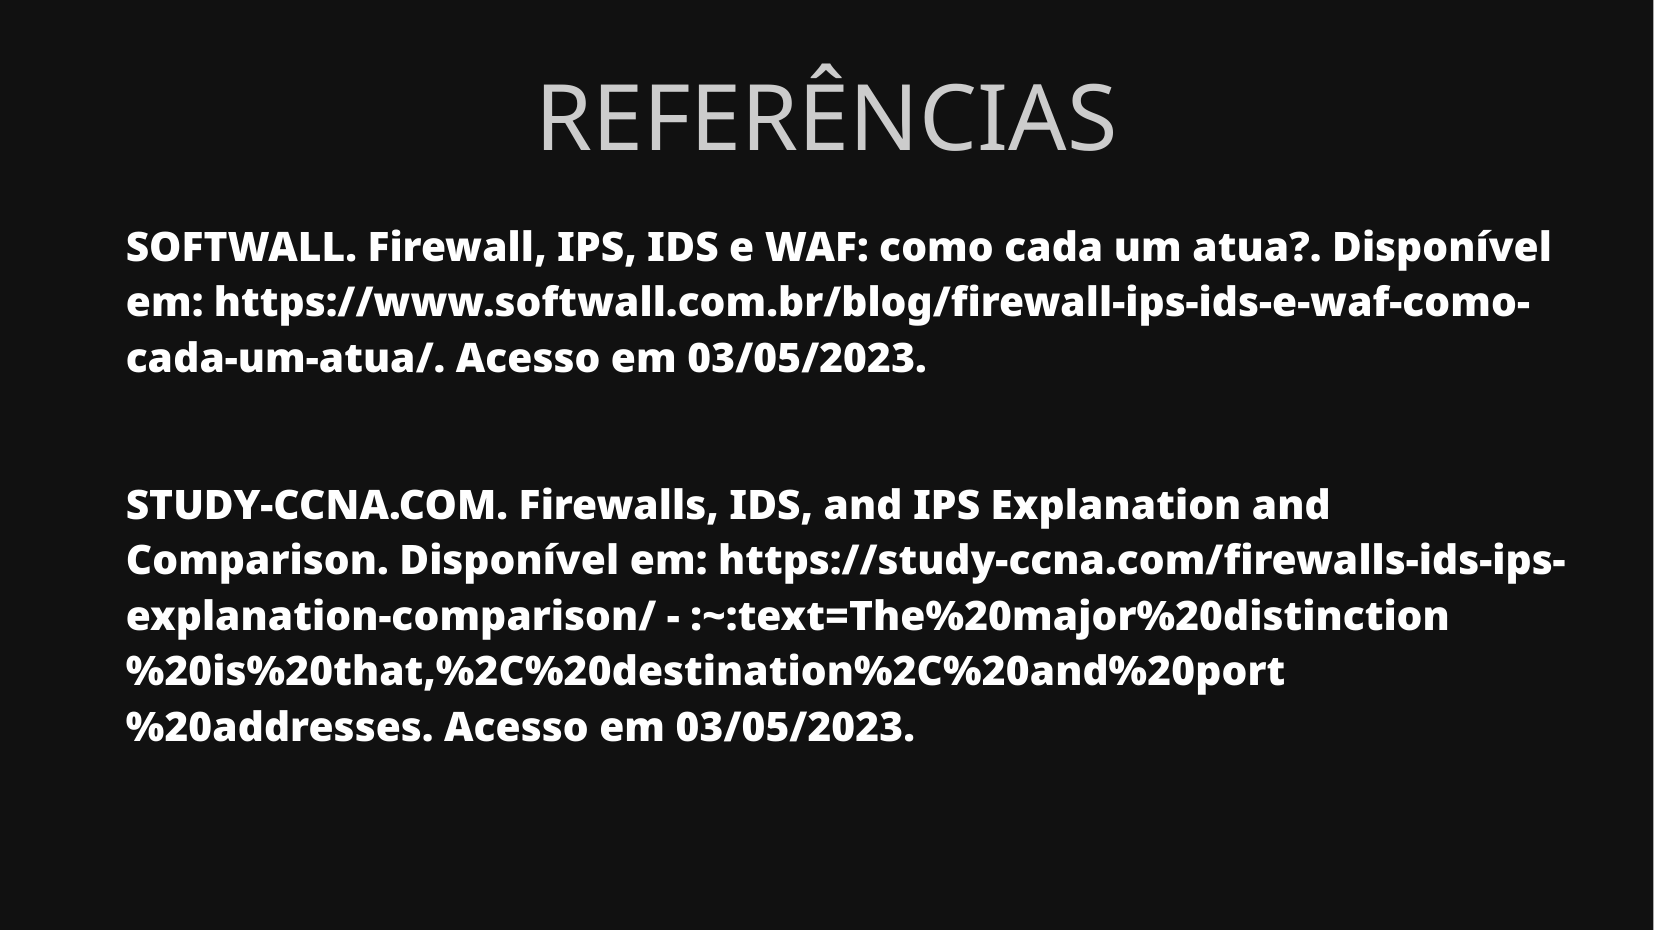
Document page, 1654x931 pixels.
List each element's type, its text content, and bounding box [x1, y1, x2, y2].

title REFERÊNCIAS [82, 37, 1571, 193]
list SOFTWALL. Firewall, IPS, IDS e WAF: como cada um atua?. Disponível em: https://www.softwall.com.br/blog/firewall-ips-ids-e-waf-como-cada-um-atua/. Acesso em 03/05/2023. STUDY-CCNA.COM. Firewalls, IDS, and IPS Explanation and Comparison. Disponível em: https://study-ccna.com/firewalls-ids-ips-explanation-comparison/ - :~:text=The%20major%20distinction%20is%20that,%2C%20destination%2C%20and%20port%20addresses. Acesso em 03/05/2023. [82, 217, 1571, 758]
